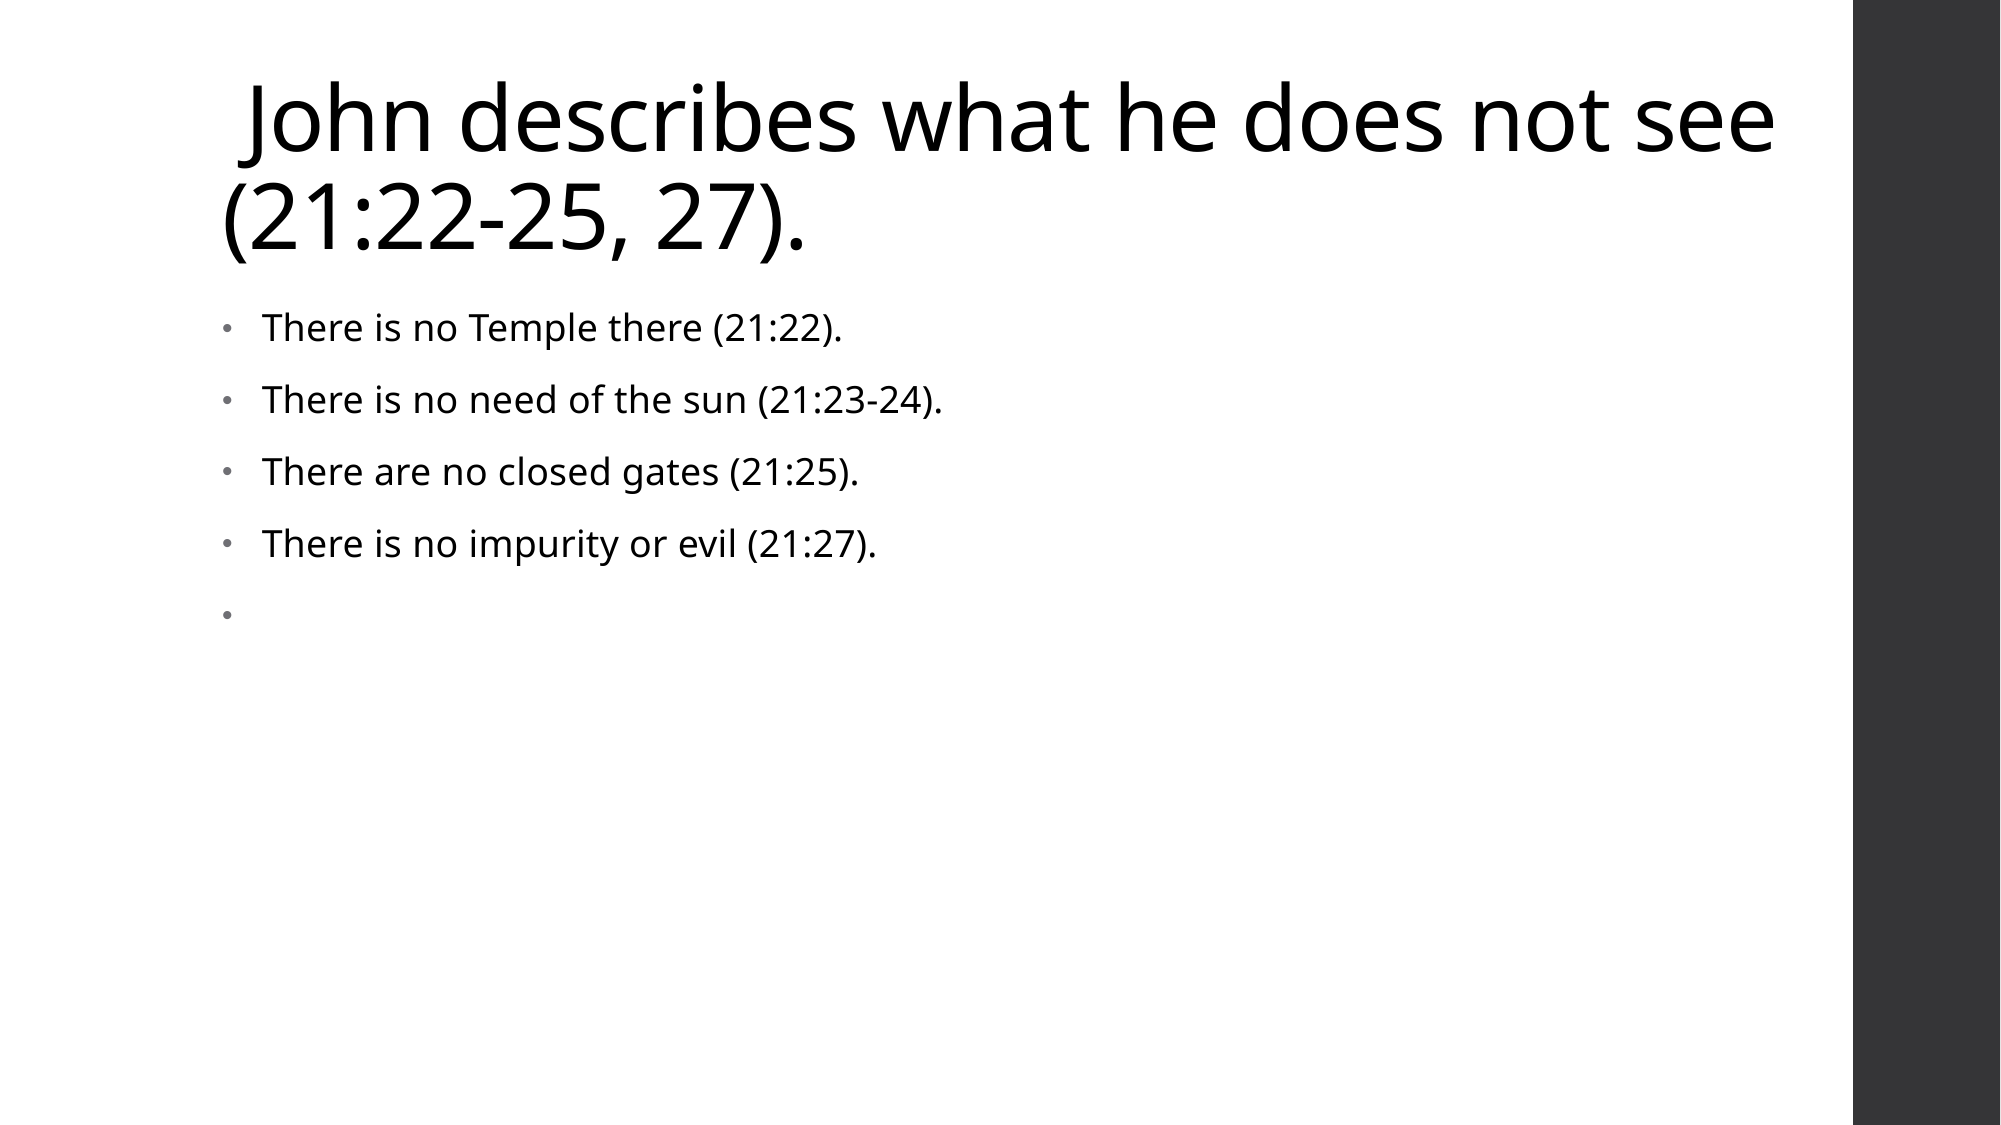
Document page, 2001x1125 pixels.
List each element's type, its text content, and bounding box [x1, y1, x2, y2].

list There is no Temple there (21:22). There is no need of the sun (21:23-24). There are no closed gates (21:25). There is no impurity or evil (21:27). [206, 299, 1617, 1014]
title John describes what he does not see (21:22-25, 27). [206, 60, 1797, 278]
